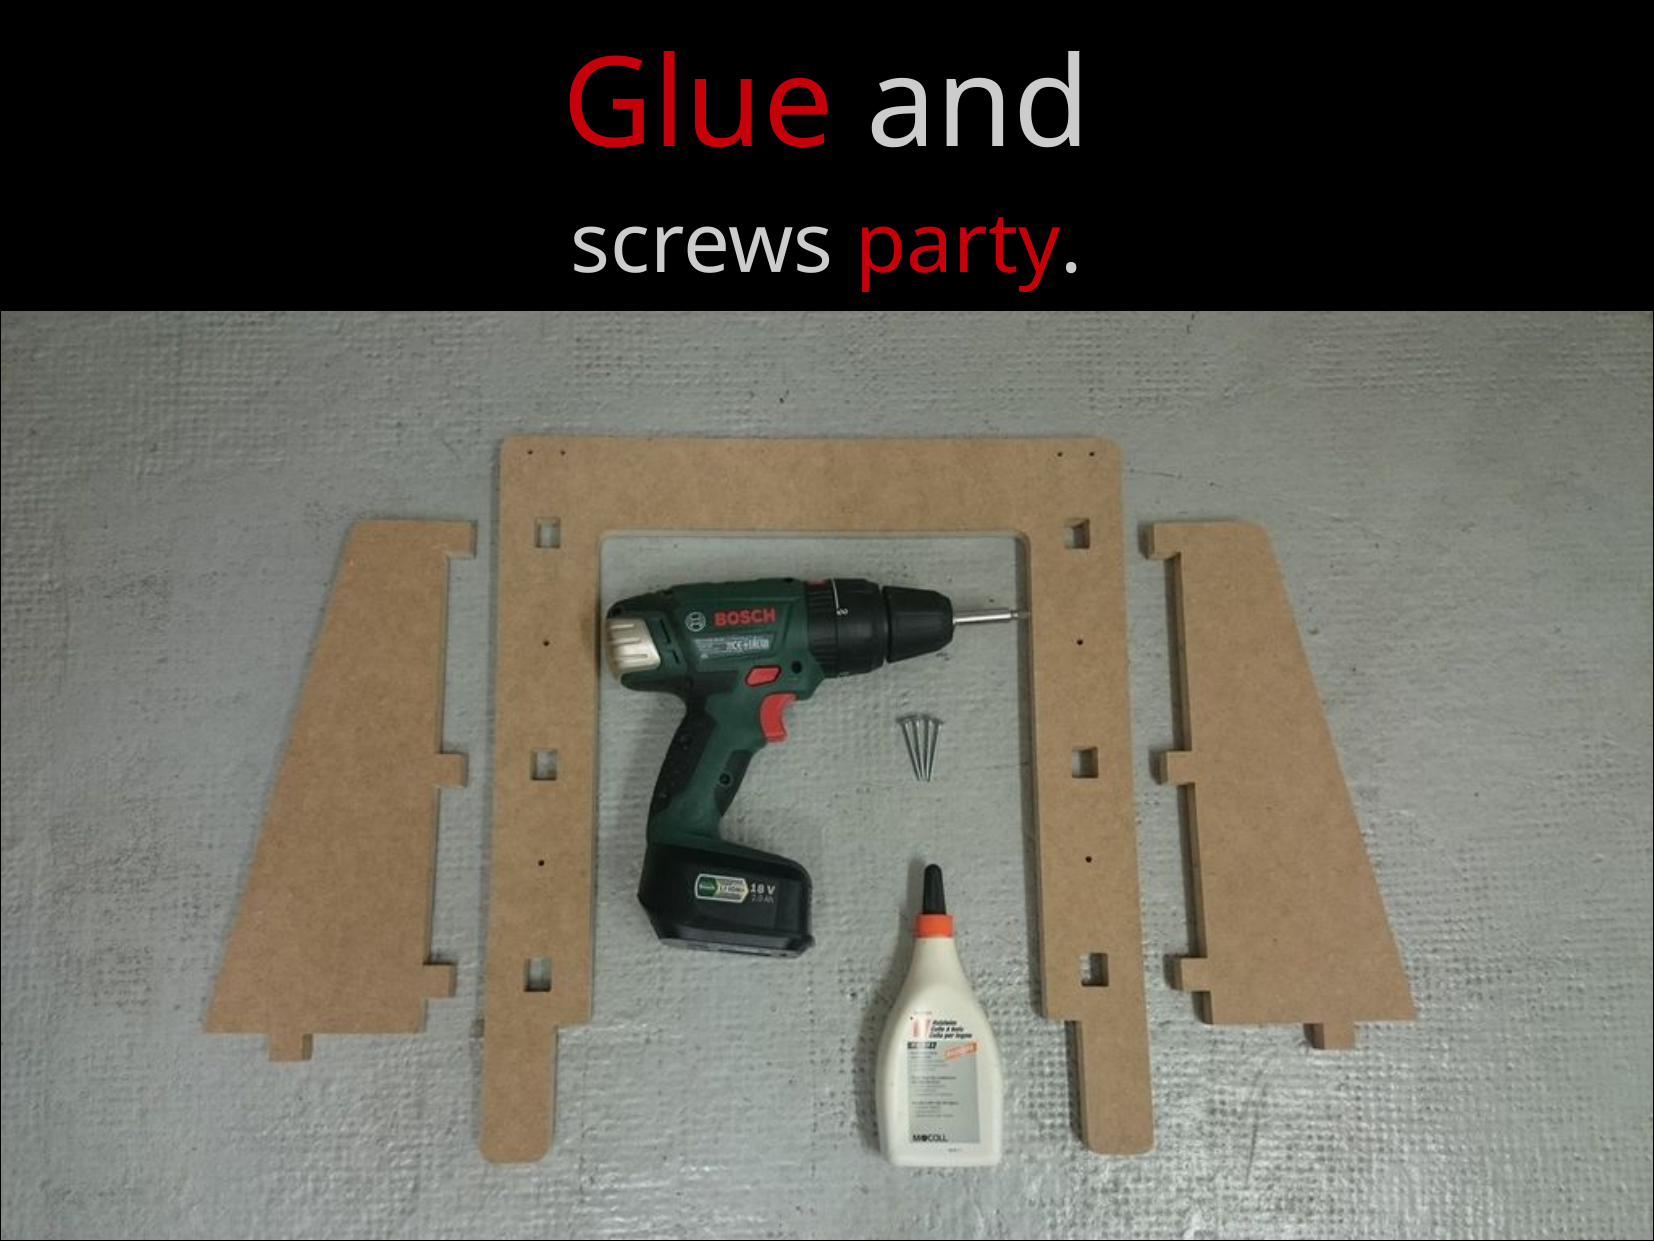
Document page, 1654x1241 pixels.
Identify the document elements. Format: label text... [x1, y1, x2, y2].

picture [0, 311, 1654, 1241]
title Glue and screws party. [0, 0, 1654, 311]
